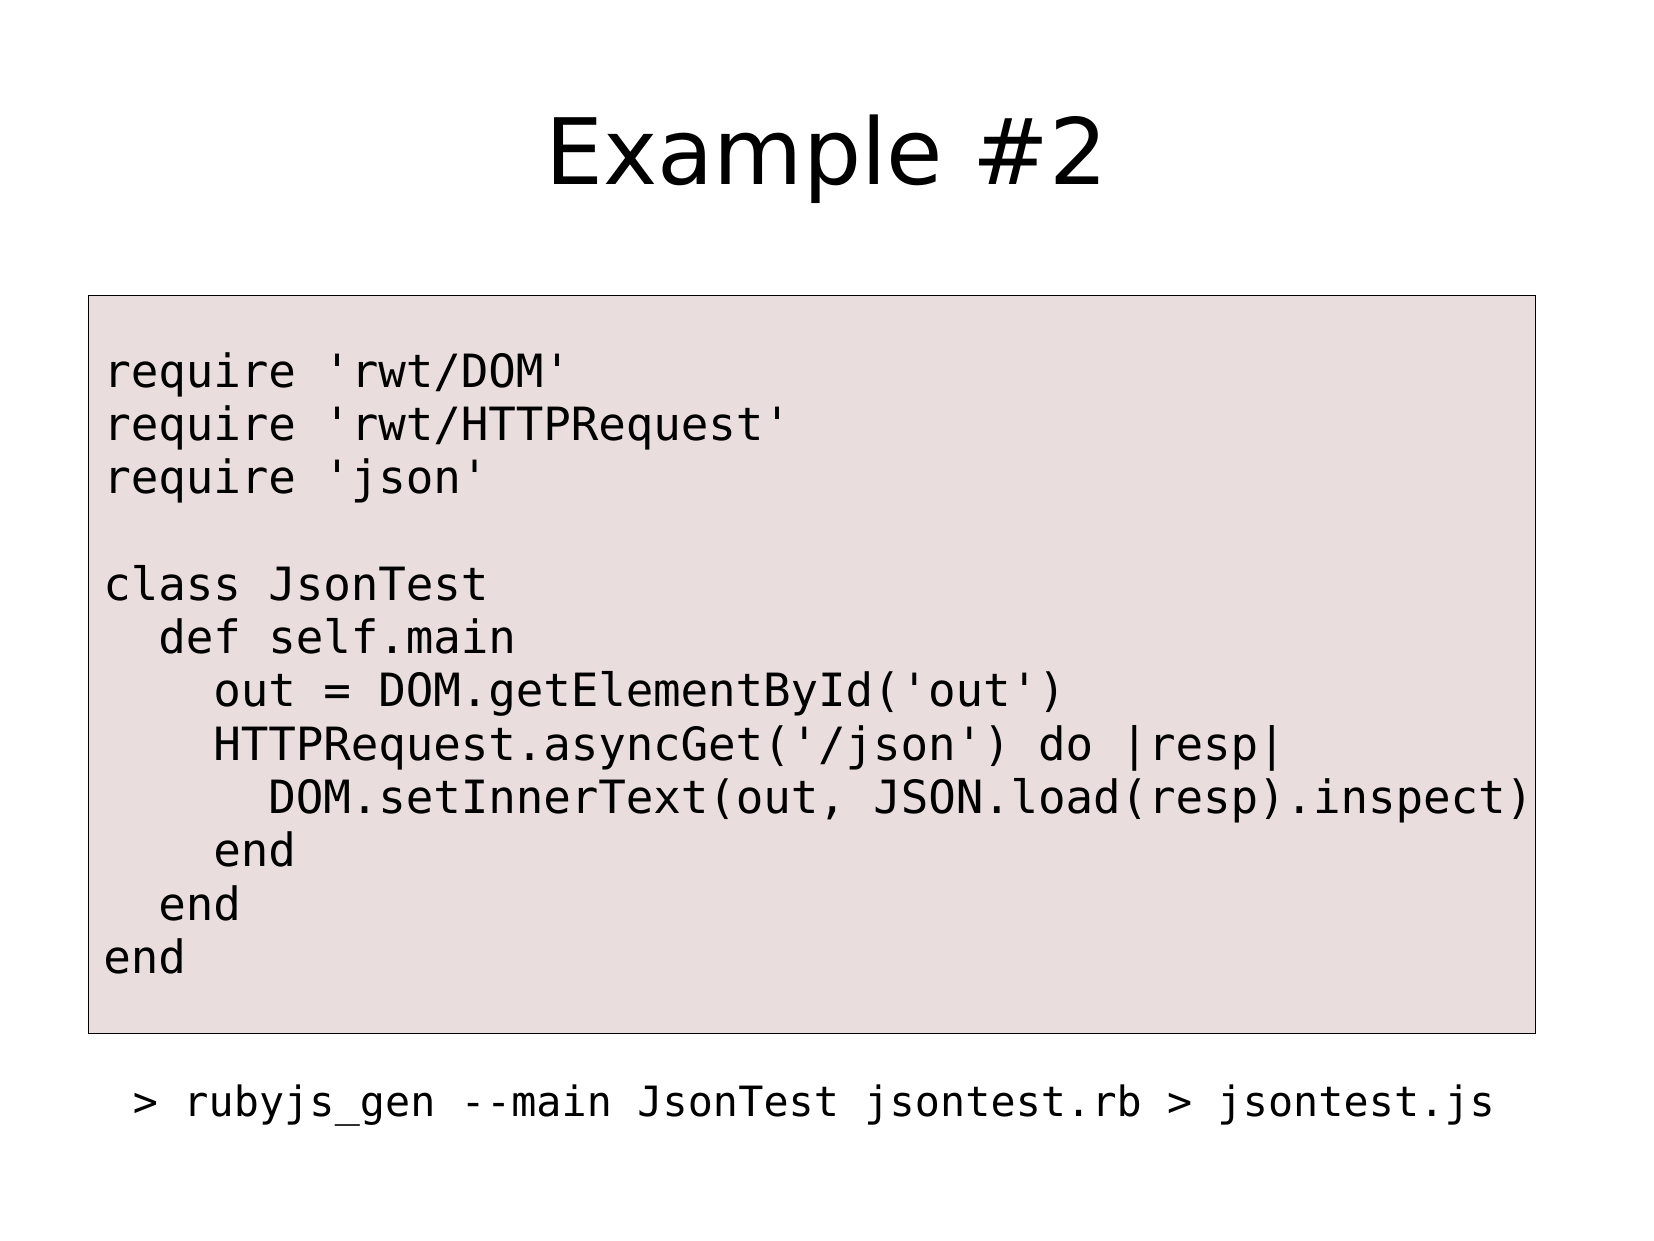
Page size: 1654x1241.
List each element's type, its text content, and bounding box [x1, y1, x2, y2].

title Example #2 [82, 56, 1571, 250]
text_box require 'rwt/DOM' require 'rwt/HTTPRequest' require 'json' class JsonTest def self.main out = DOM.getElementById('out') HTTPRequest.asyncGet('/json') do |resp| DOM.setInnerText(out, JSON.load(resp).inspect) end end end [88, 295, 1536, 1034]
text_box > rubyjs_gen --main JsonTest jsontest.rb > jsontest.js [118, 1070, 1512, 1134]
